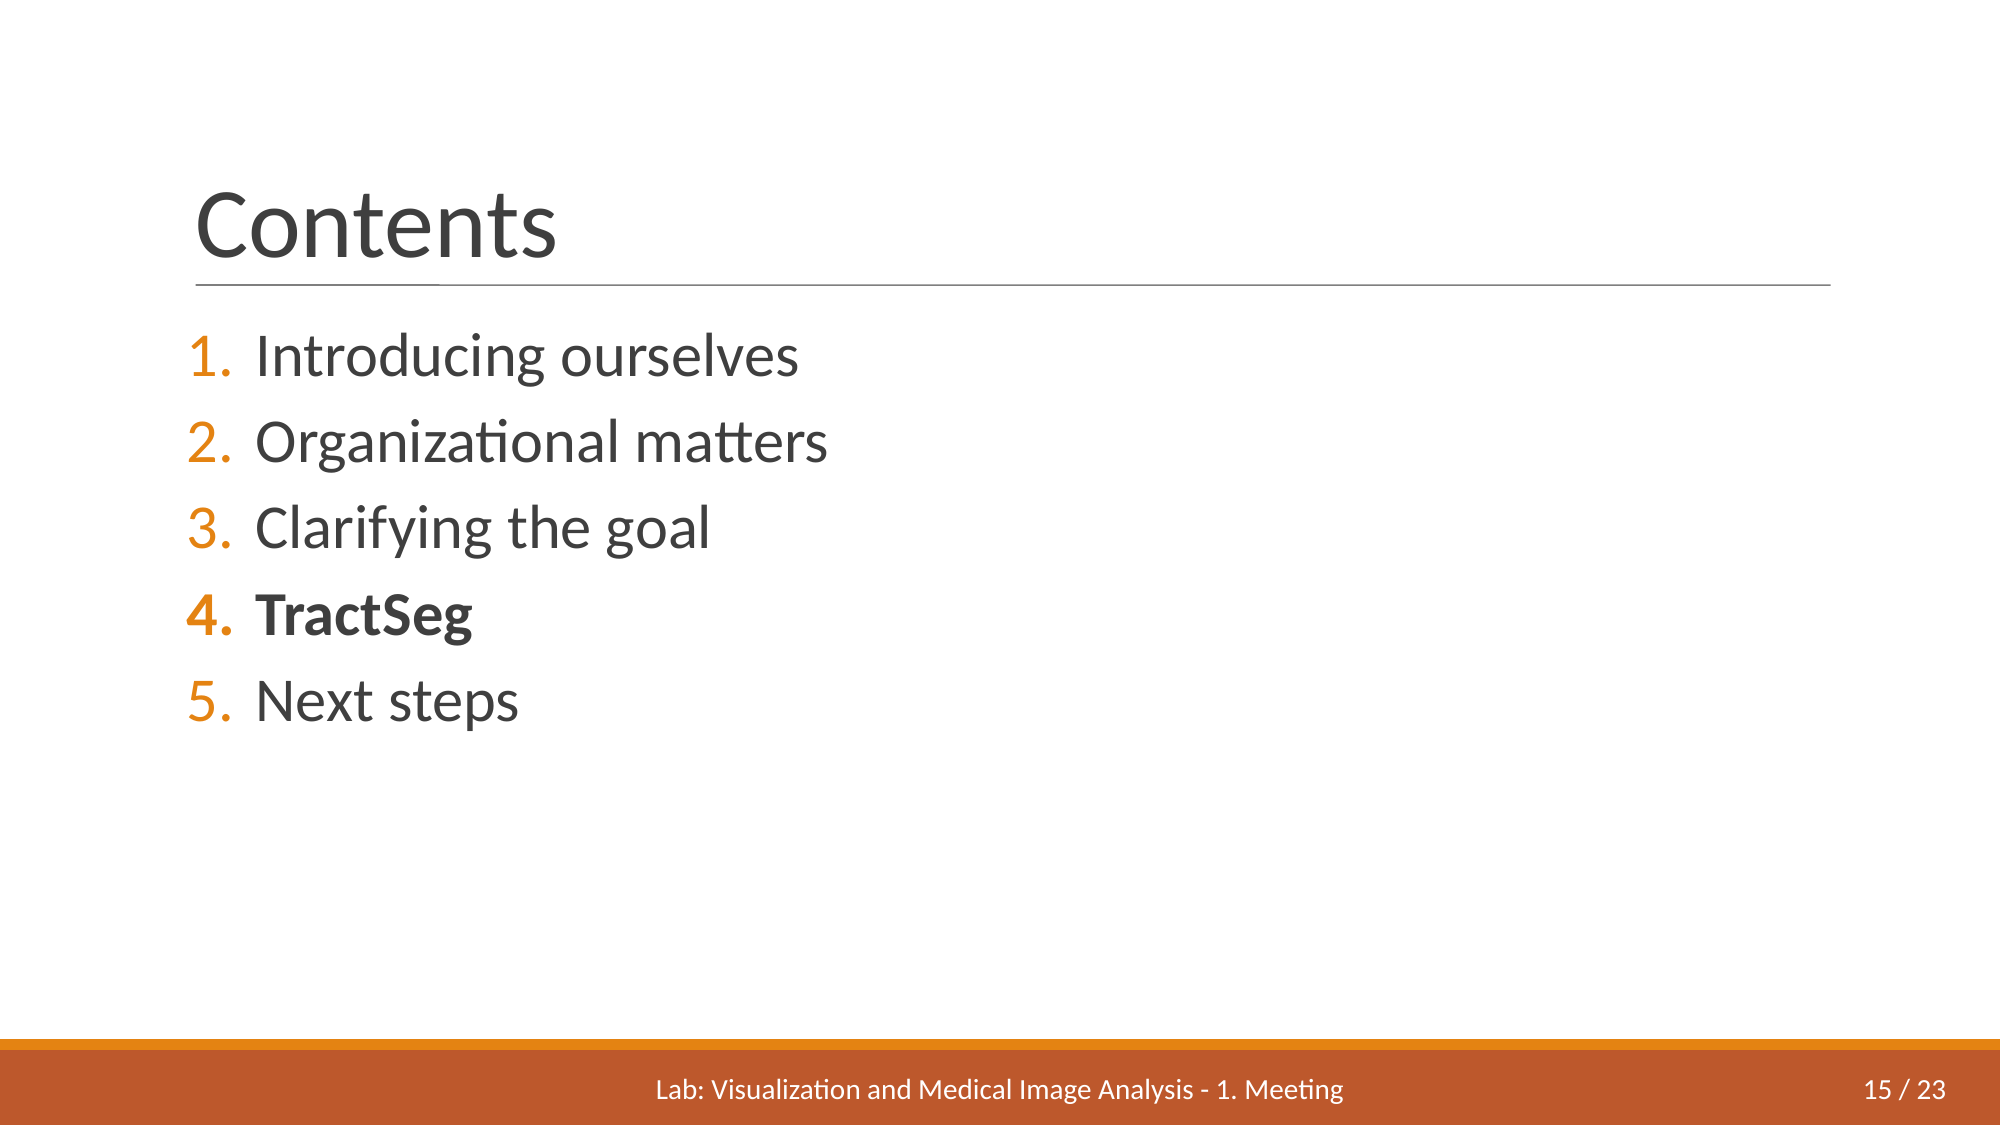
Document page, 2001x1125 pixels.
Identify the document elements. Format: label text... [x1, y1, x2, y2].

list Introducing ourselves Organizational matters Clarifying the goal TractSeg Next steps [180, 302, 1830, 941]
title Contents [180, 47, 1830, 285]
slide_number 1 / 23 [1741, 753, 1962, 1125]
slide_number Lab: Visualization and Medical Image Analysis - 1. Meeting [552, 753, 1448, 1125]
